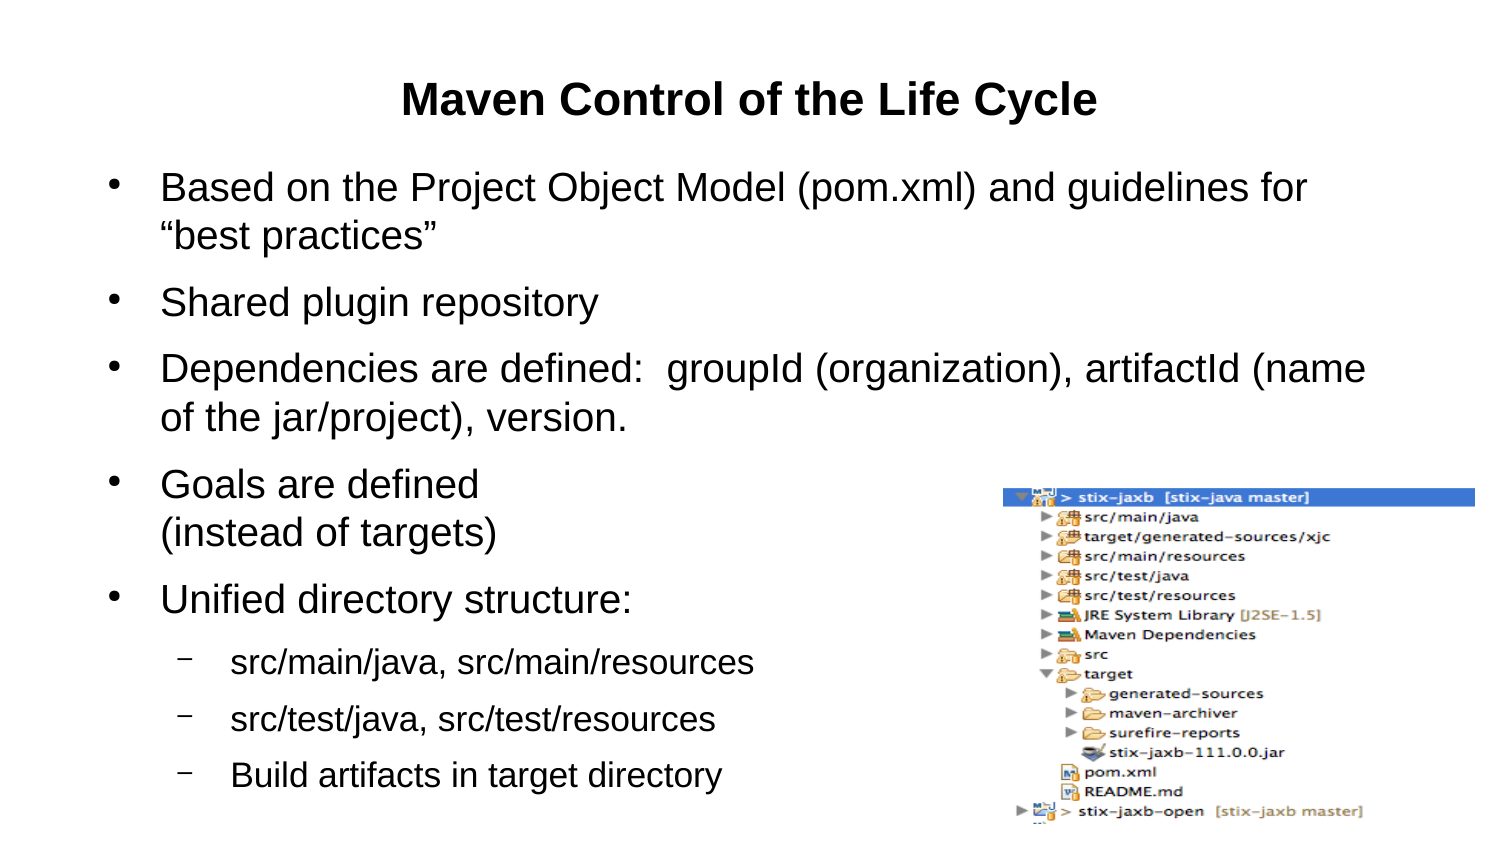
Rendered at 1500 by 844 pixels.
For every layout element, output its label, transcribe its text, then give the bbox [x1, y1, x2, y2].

list Based on the Project Object Model (pom.xml) and guidelines for “best practices” Shared plugin repository Dependencies are defined: groupId (organization), artifactId (name of the jar/project), version. Goals are defined (instead of targets) Unified directory structure: src/main/java, src/main/resources src/test/java, src/test/resources Build artifacts in target directory [75, 153, 1395, 807]
picture [1003, 487, 1475, 824]
title Maven Control of the Life Cycle [75, 33, 1425, 133]
